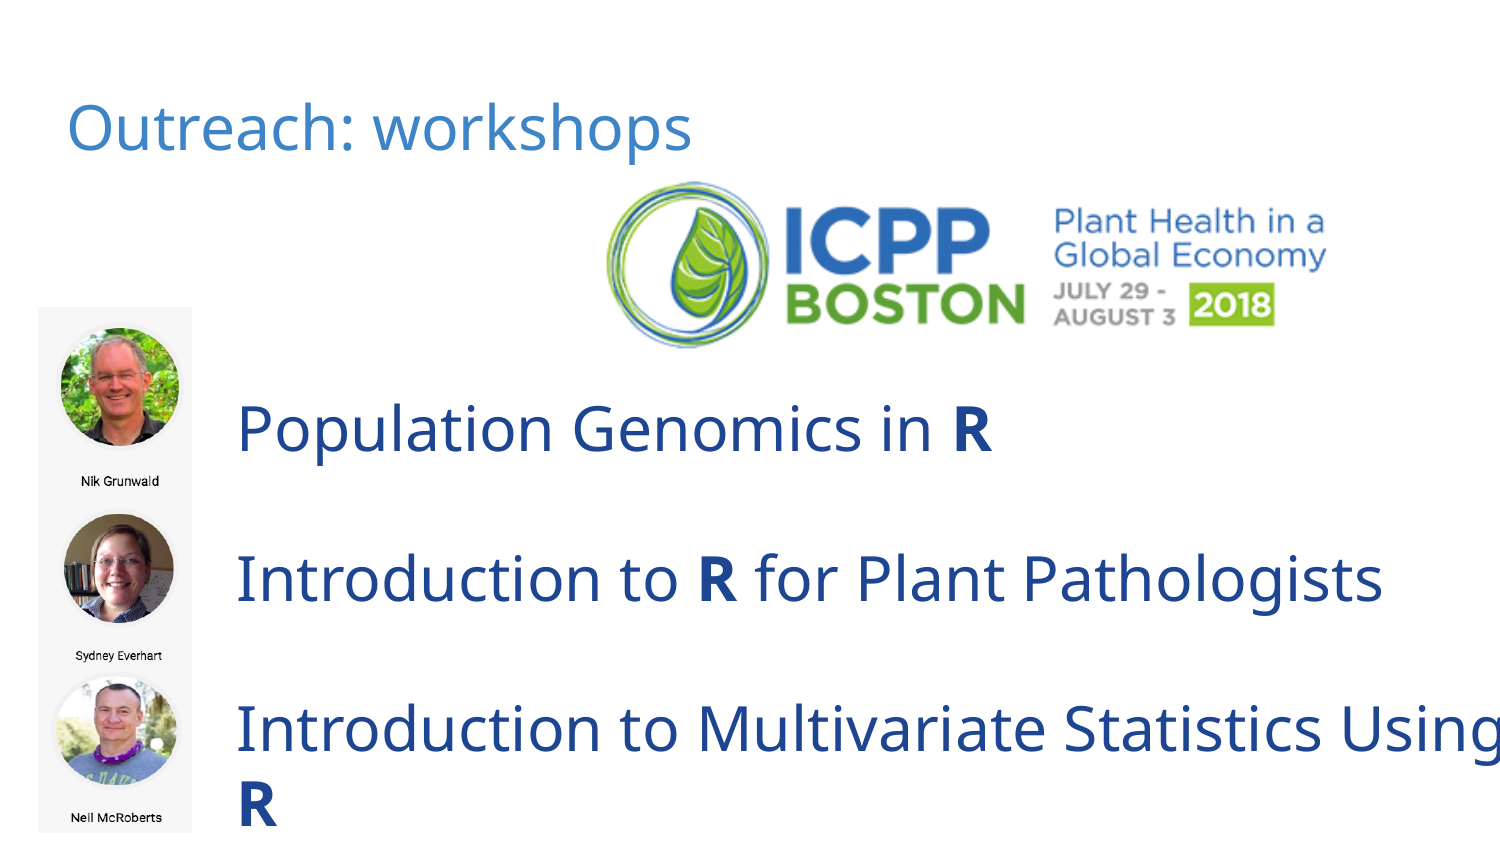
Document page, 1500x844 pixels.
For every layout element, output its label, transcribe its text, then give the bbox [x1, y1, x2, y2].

picture [38, 307, 192, 834]
text_box Population Genomics in R Introduction to R for Plant Pathologists Introduction to Multivariate Statistics Using R [221, 373, 1500, 844]
title Outreach: workshops [51, 72, 1449, 219]
picture [450, 180, 1475, 352]
